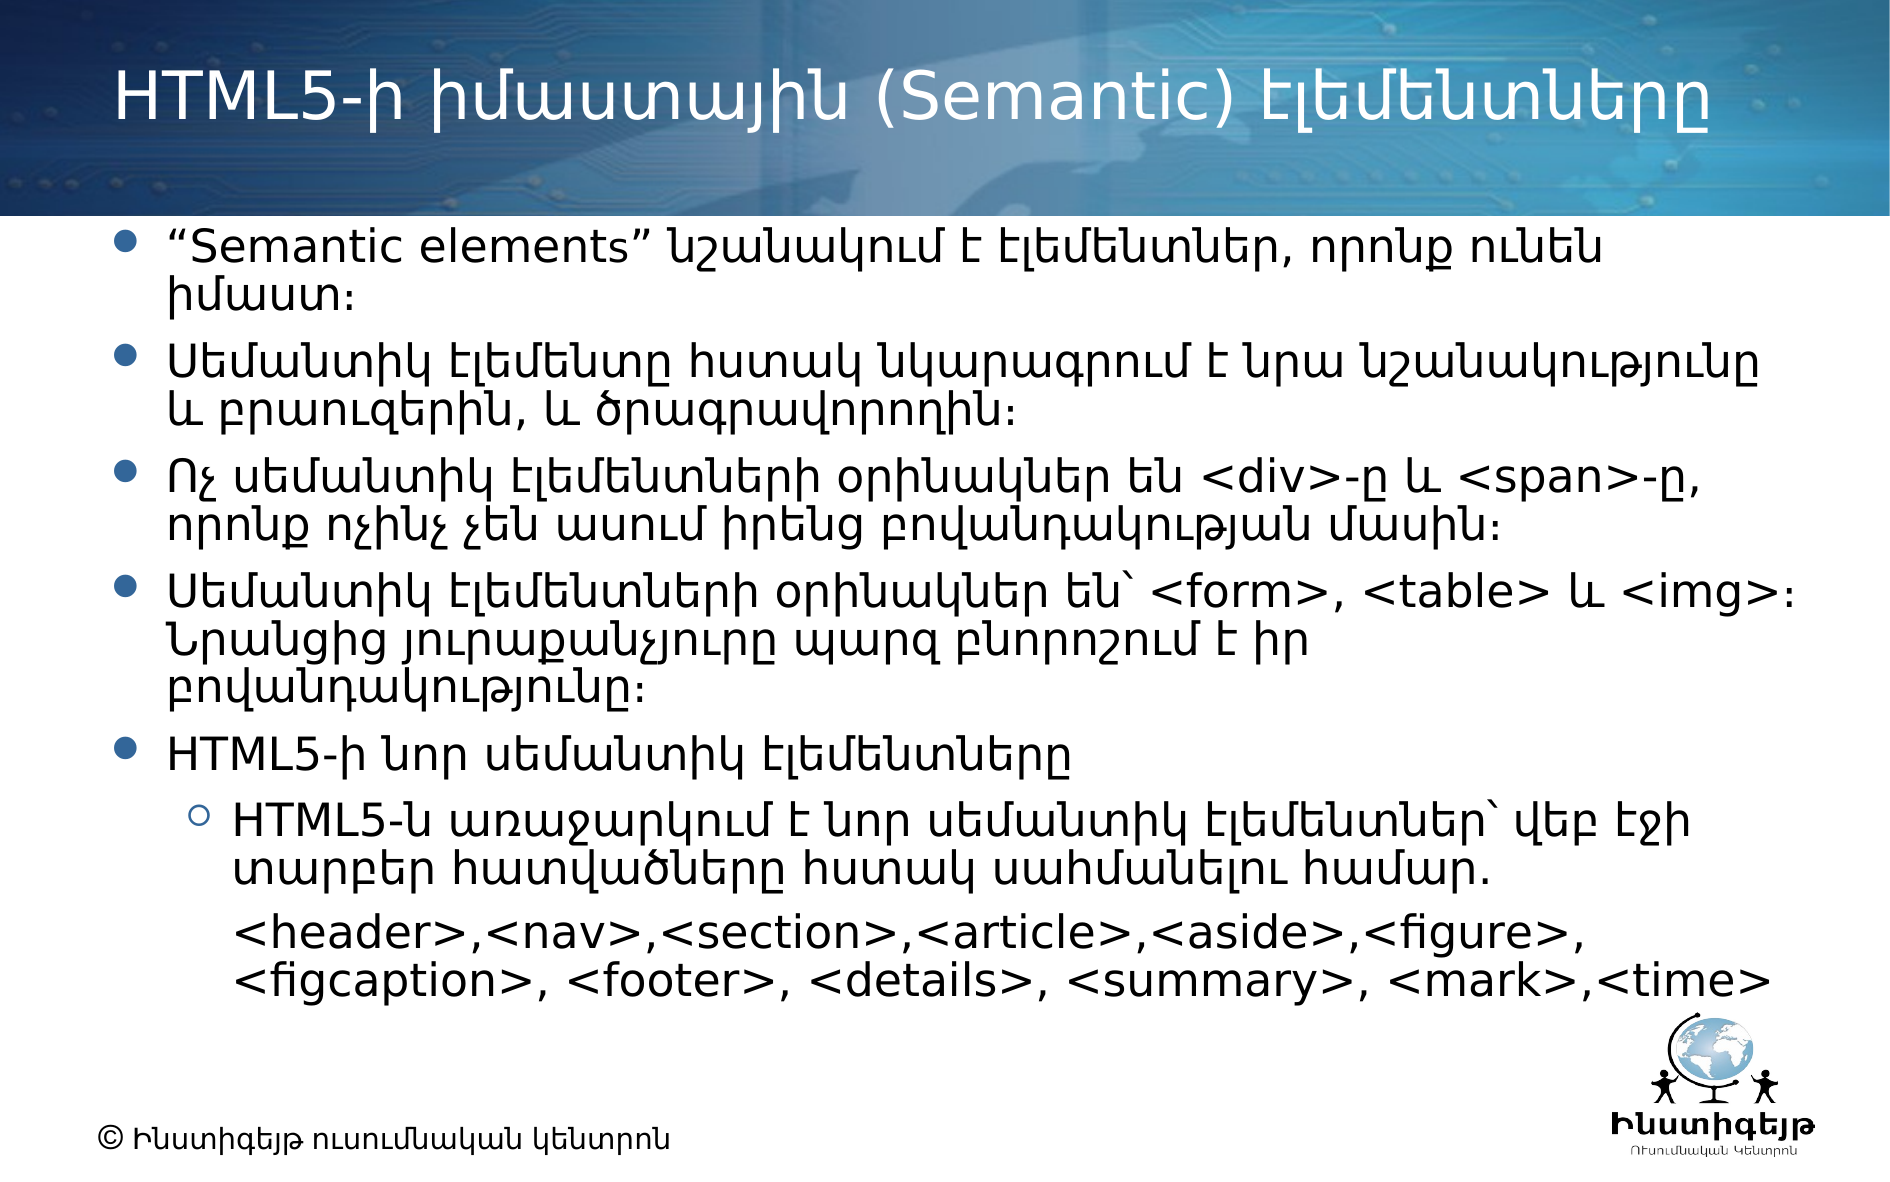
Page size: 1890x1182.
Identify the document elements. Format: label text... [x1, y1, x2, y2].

list “Semantic elements” նշանակում է էլեմենտներ, որոնք ունեն իմաստ։ Սեմանտիկ էլեմենտը հստակ նկարագրում է նրա նշանակությունը և բրաուզերին, և ծրագրավորողին։ Ոչ սեմանտիկ էլեմենտների օրինակներ են <div>-ը և <span>-ը, որոնք ոչինչ չեն ասում իրենց բովանդակության մասին։ Սեմանտիկ էլեմենտների օրինակներ են՝ <form>, <table> և <img>։ Նրանցից յուրաքանչյուրը պարզ բնորոշում է իր բովանդակությունը։ HTML5-ի նոր սեմանտիկ էլեմենտները HTML5-ն առաջարկում է նոր սեմանտիկ էլեմենտներ՝ վեբ էջի տարբեր հատվածները հստակ սահմանելու համար․ <header>,<nav>,<section>,<article>,<aside>,<figure>, <figcaption>, <footer>, <details>, <summary>, <mark>,<time> [110, 224, 1801, 254]
picture [1612, 1012, 1815, 1157]
picture [0, 0, 1890, 216]
